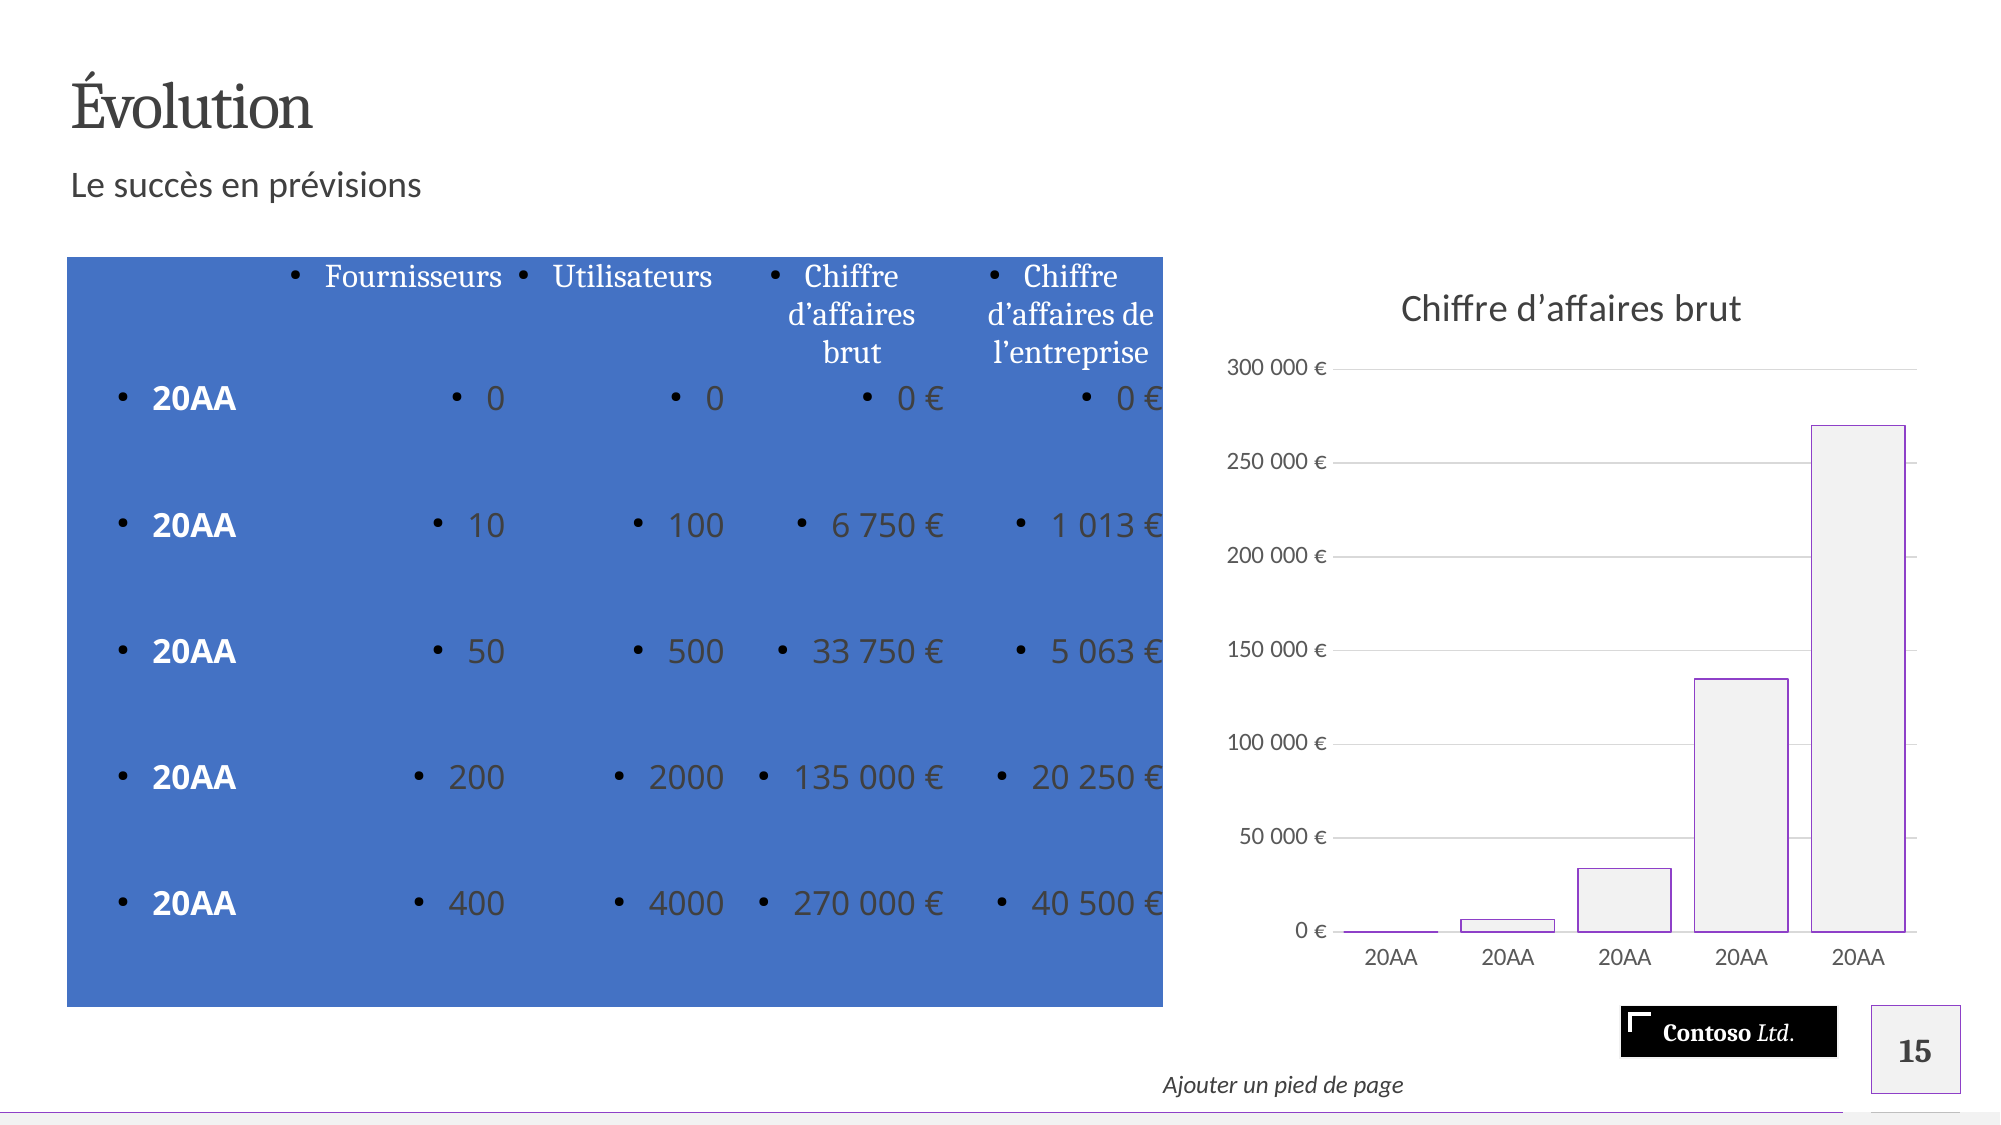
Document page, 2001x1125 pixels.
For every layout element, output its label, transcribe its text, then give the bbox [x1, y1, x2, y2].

title Évolution [70, 70, 1932, 142]
table_cell 20AA [67, 502, 286, 628]
table_cell 0 € [944, 375, 1163, 502]
table_header Fournisseurs [286, 257, 506, 375]
table_header Utilisateurs [506, 257, 725, 375]
table_cell 200 [286, 754, 506, 880]
text_box 15 [1871, 1019, 1960, 1080]
table_cell 20AA [67, 754, 286, 880]
table_header Chiffre d’affaires brut [725, 257, 944, 375]
table_cell 20AA [67, 880, 286, 1007]
text_box Ajouter un pied de page [1163, 1064, 1839, 1099]
table_cell 100 [506, 502, 725, 628]
table_cell 270 000 € [725, 880, 944, 1007]
table_cell 2000 [506, 754, 725, 880]
table_cell 0 € [725, 375, 944, 502]
table_cell 40 500 € [944, 880, 1163, 1007]
table_cell 4000 [506, 880, 725, 1007]
chart [1212, 257, 1931, 987]
table_header [67, 257, 286, 375]
table_cell 33 750 € [725, 628, 944, 754]
table_cell 135 000 € [725, 754, 944, 880]
table_cell 20AA [67, 375, 286, 502]
table_header Chiffre d’affaires de l’entreprise [944, 257, 1163, 375]
table_cell 6 750 € [725, 502, 944, 628]
table_cell 20 250 € [944, 754, 1163, 880]
table_cell 500 [506, 628, 725, 754]
table_cell 5 063 € [944, 628, 1163, 754]
table_cell 400 [286, 880, 506, 1007]
table_cell 10 [286, 502, 506, 628]
table_cell 0 [286, 375, 506, 502]
table_cell 1 013 € [944, 502, 1163, 628]
table_cell 20AA [67, 628, 286, 754]
table_cell 50 [286, 628, 506, 754]
table_cell 0 [506, 375, 725, 502]
list Le succès en prévisions [70, 165, 1931, 225]
